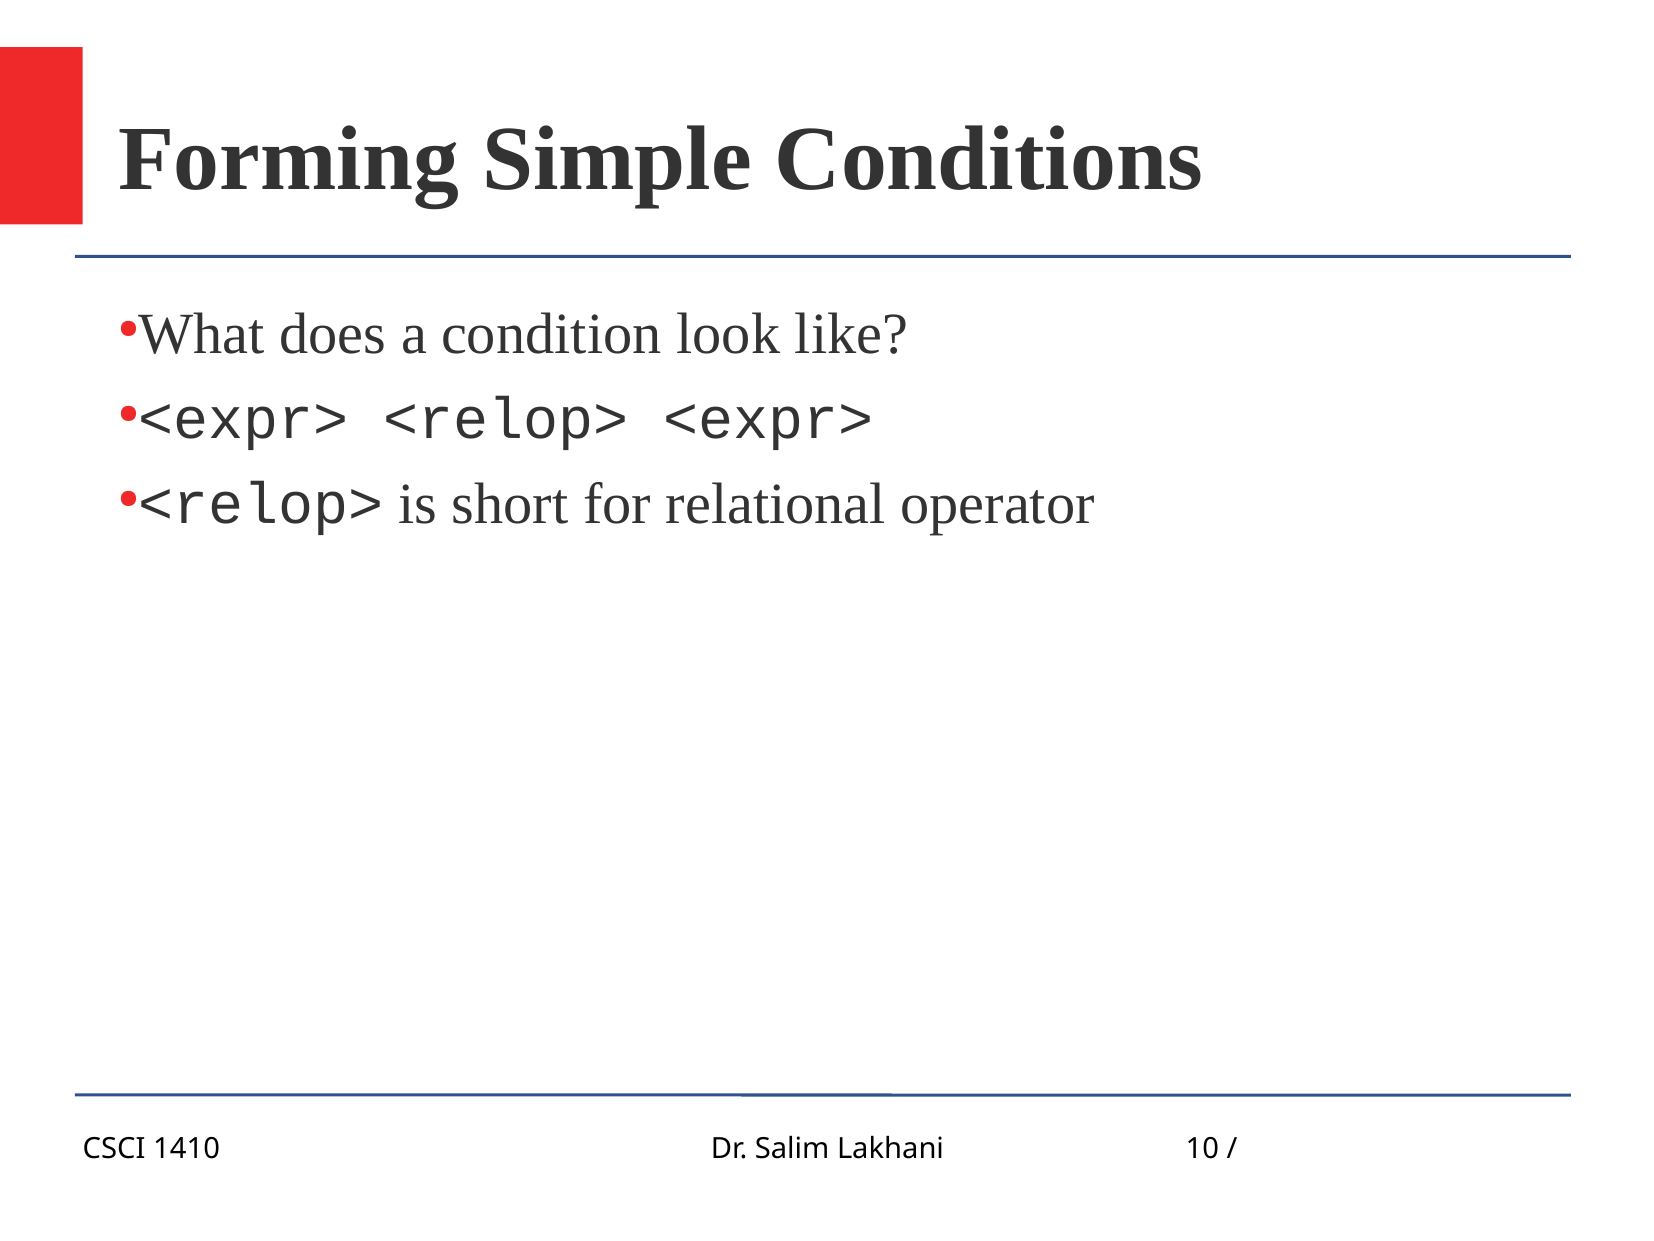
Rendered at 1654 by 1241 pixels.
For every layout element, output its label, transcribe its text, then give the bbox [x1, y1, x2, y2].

text_box CSCI 1410 [82, 1129, 468, 1216]
text_box Dr. Salim Lakhani [565, 1129, 1090, 1216]
text_box / [1185, 1129, 1571, 1216]
title Forming Simple Conditions [118, 49, 1571, 257]
list What does a condition look like? <expr> <relop> <expr> <relop> is short for relational operator [118, 295, 1536, 1080]
